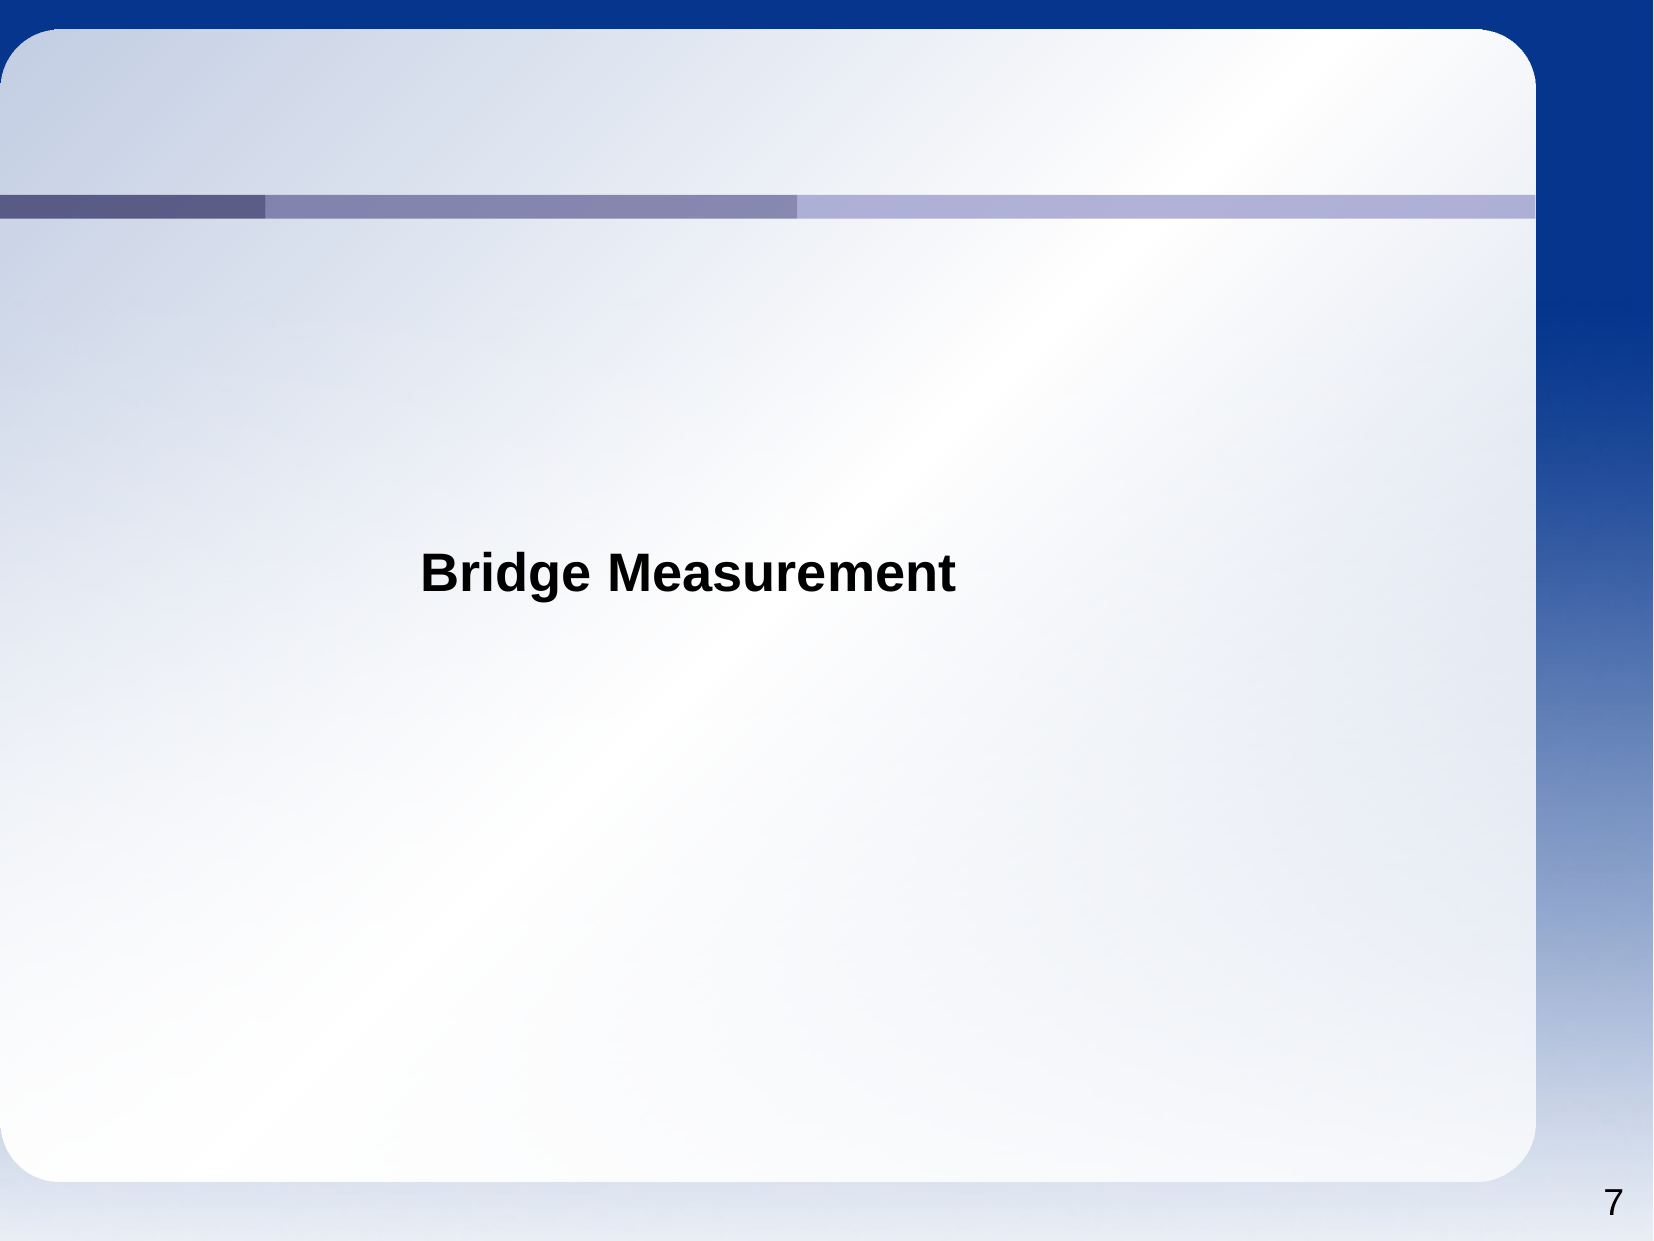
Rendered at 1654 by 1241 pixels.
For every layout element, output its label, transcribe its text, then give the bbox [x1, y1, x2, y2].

title Bridge Measurement [420, 509, 1015, 638]
picture [0, 0, 1654, 1241]
